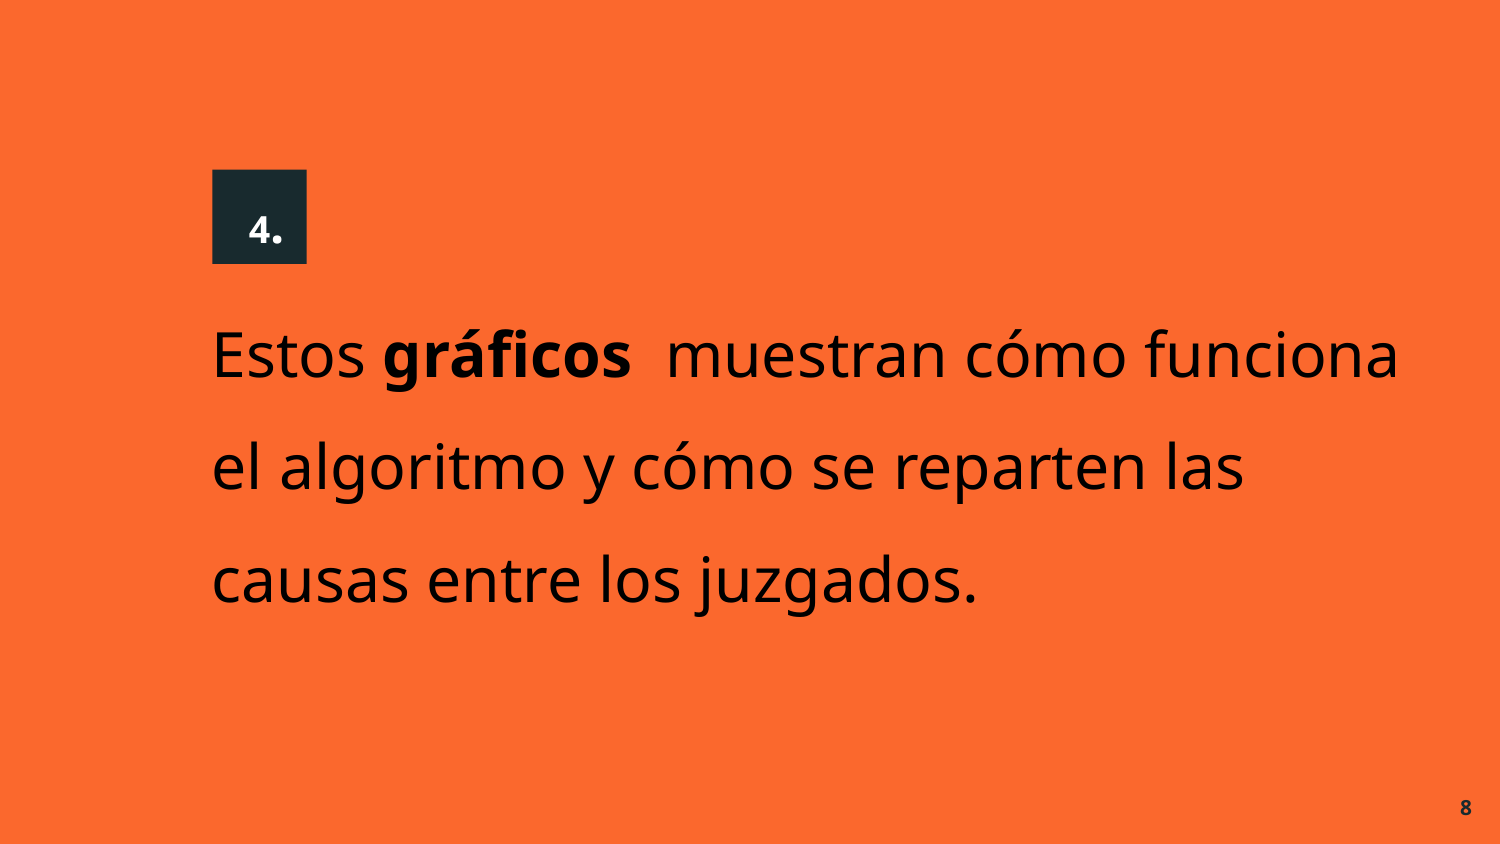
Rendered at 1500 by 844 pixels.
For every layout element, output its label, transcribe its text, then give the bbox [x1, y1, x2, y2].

slide_number <number> [1397, 779, 1487, 844]
text_box Estos gráficos muestran cómo funciona el algoritmo y cómo se reparten las causas entre los juzgados. [196, 262, 1464, 523]
text_box 4. [233, 178, 385, 262]
